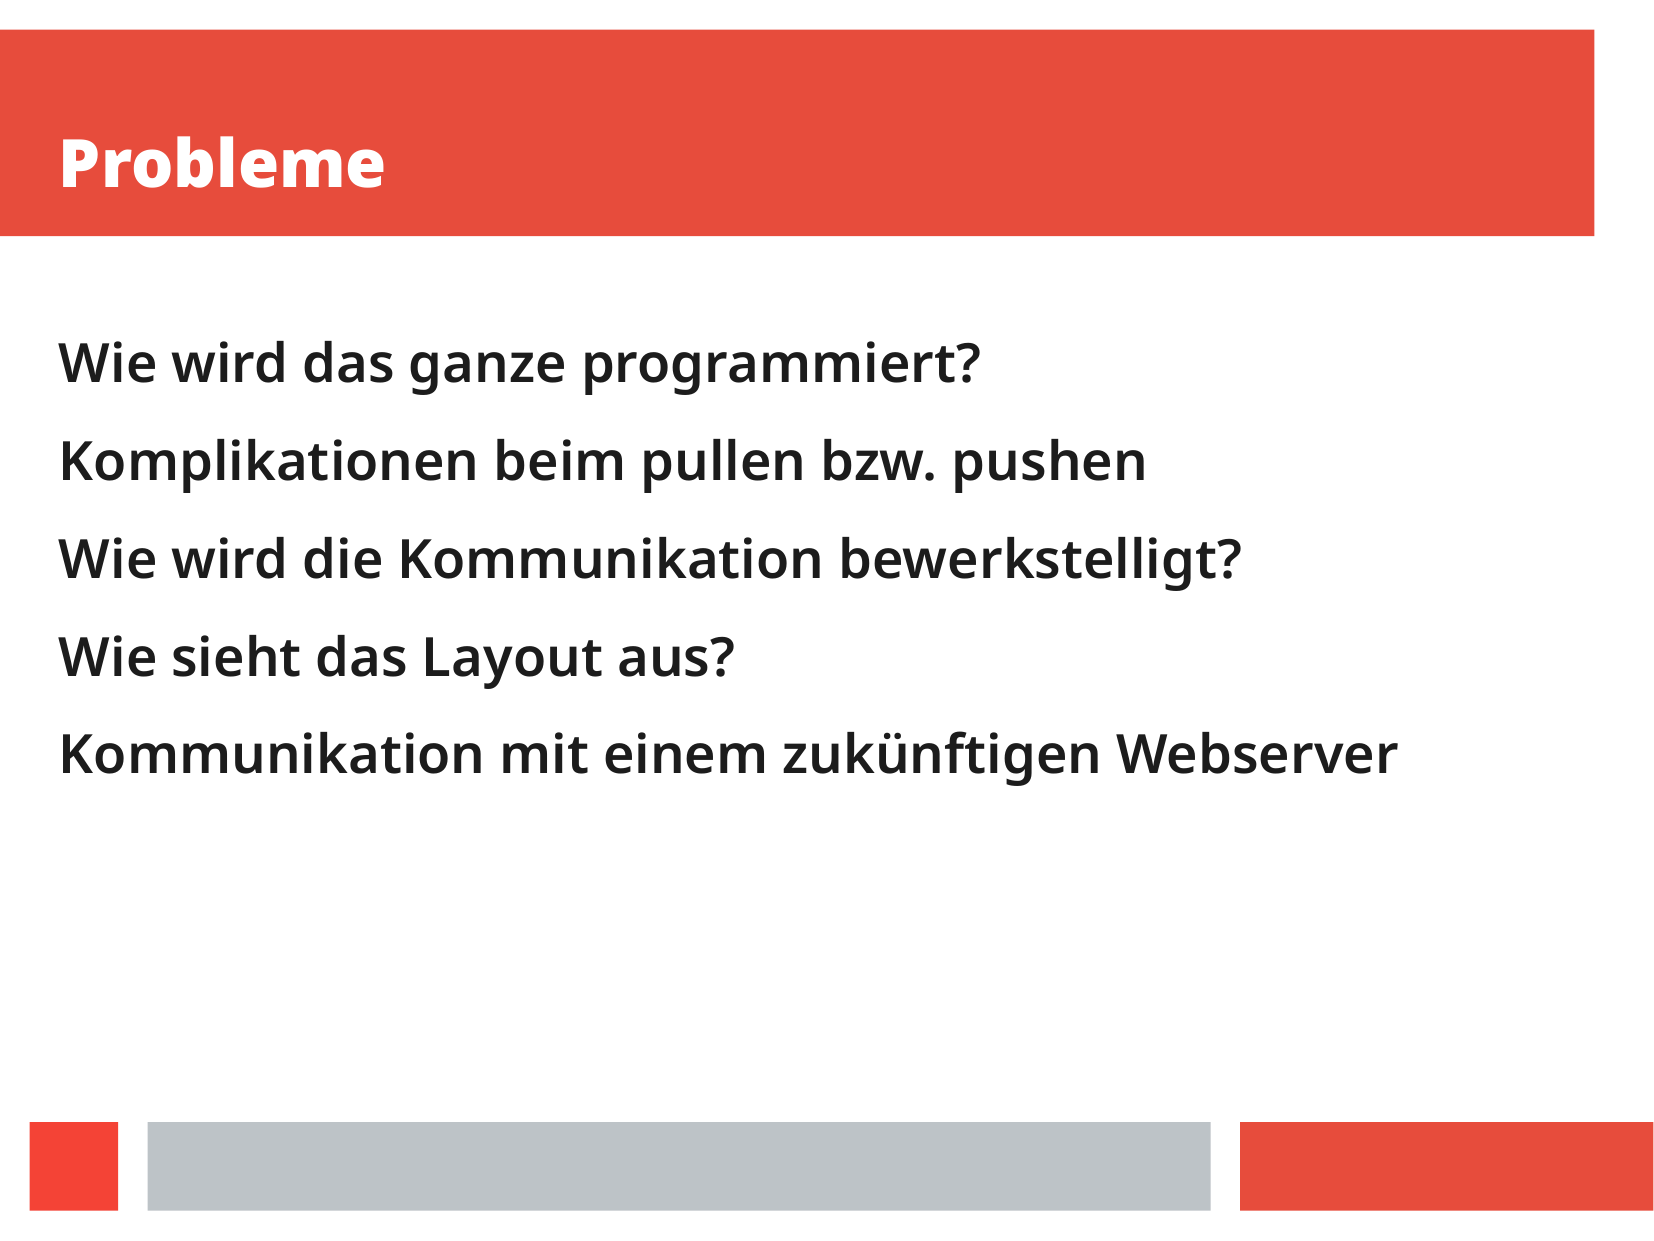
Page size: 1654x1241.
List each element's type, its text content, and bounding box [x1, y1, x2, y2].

title Probleme [59, 59, 1595, 207]
list Wie wird das ganze programmiert? Komplikationen beim pullen bzw. pushen Wie wird die Kommunikation bewerkstelligt? Wie sieht das Layout aus? Kommunikation mit einem zukünftigen Webserver [59, 324, 1565, 1093]
